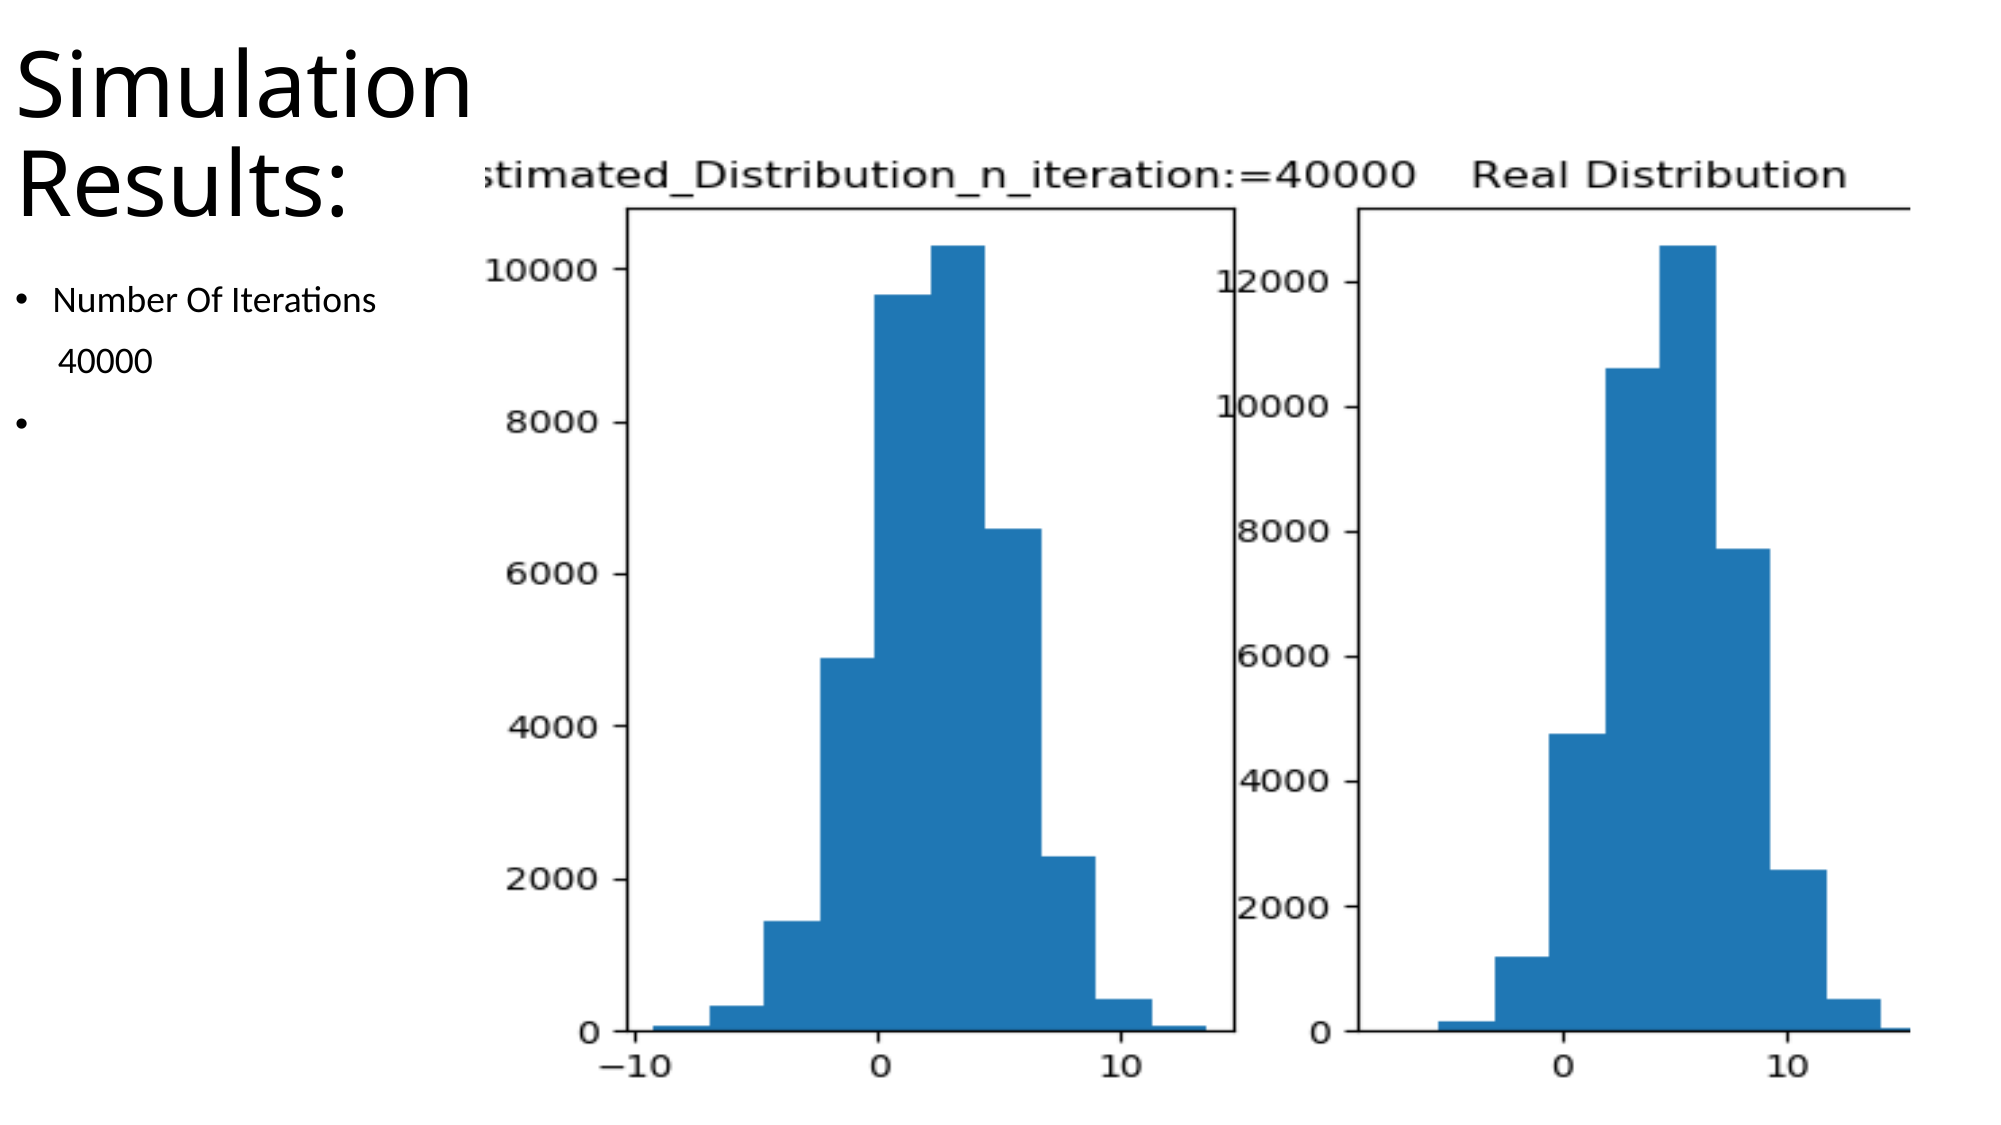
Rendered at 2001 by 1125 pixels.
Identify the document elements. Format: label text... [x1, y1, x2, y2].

title Simulation Results: [0, 0, 600, 272]
picture [485, 79, 1911, 1125]
list Number Of Iterations 40000 [0, 272, 485, 1022]
